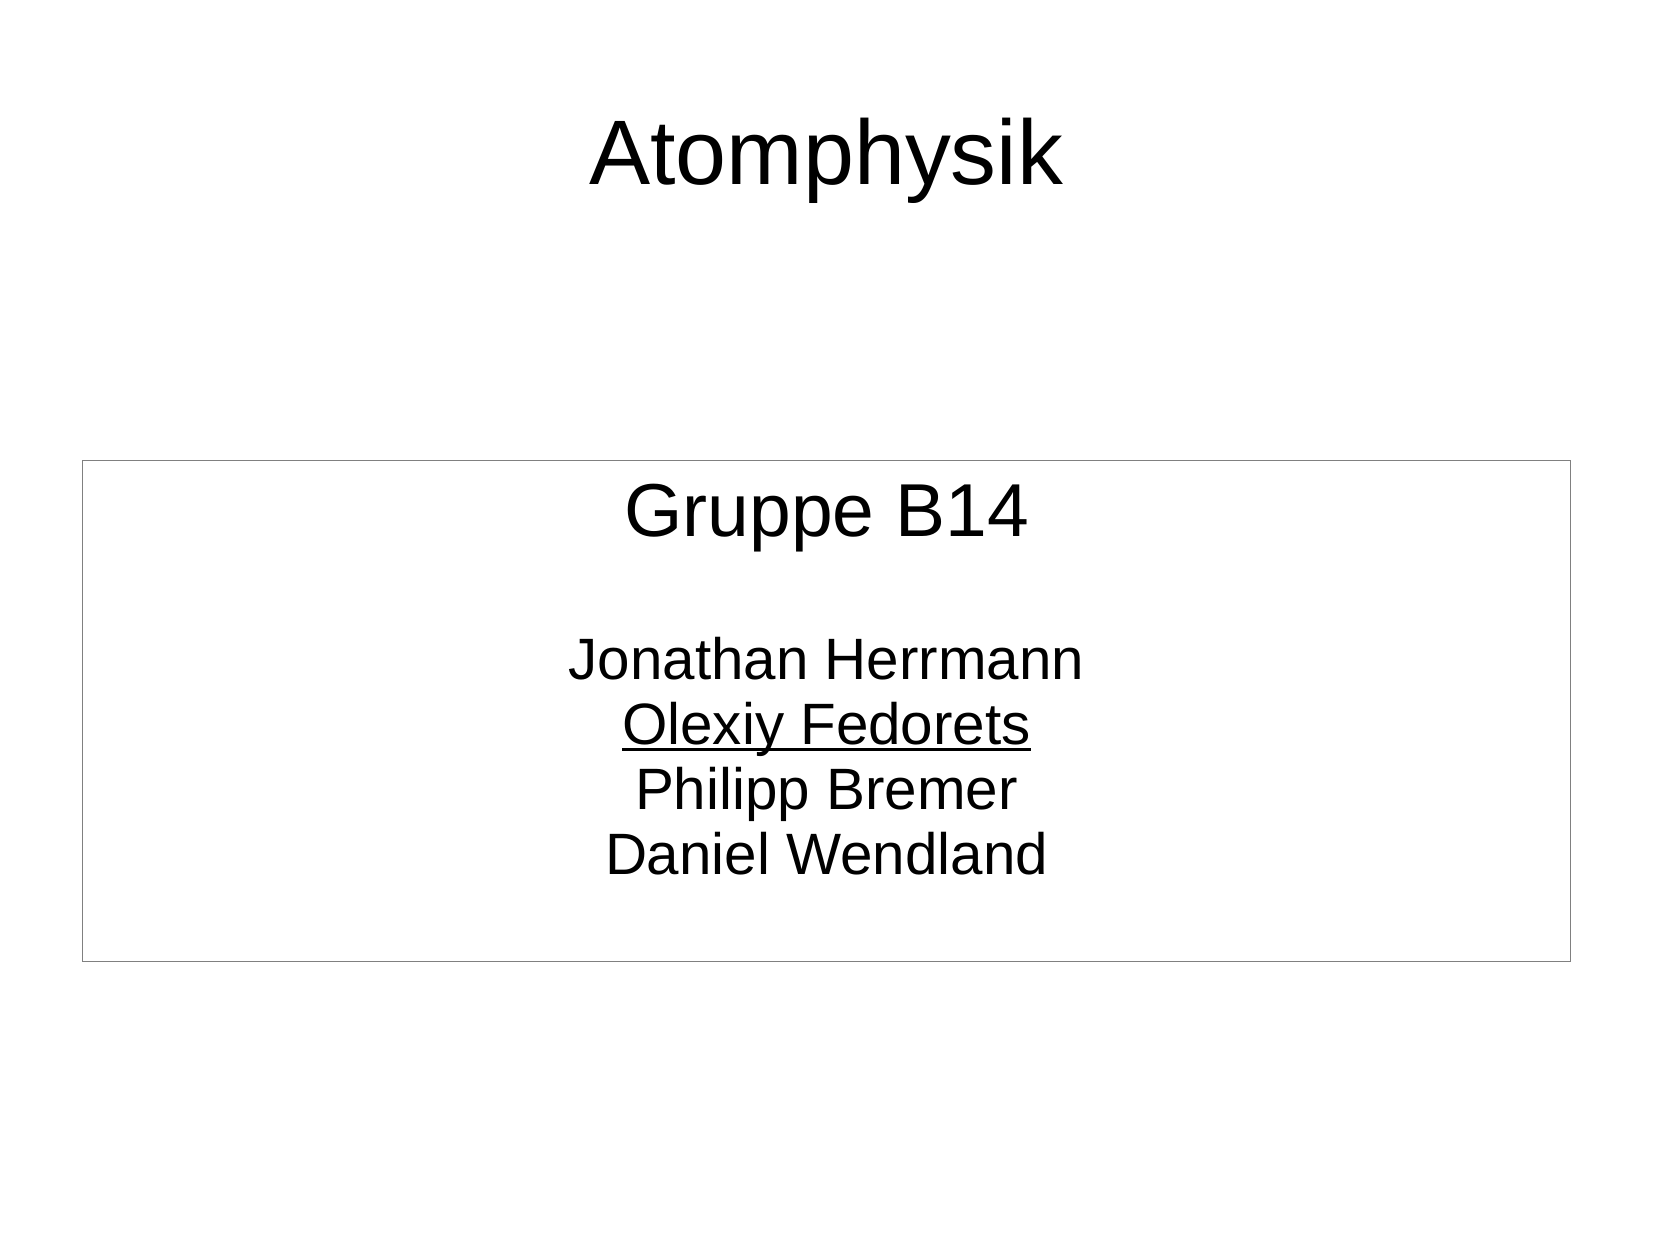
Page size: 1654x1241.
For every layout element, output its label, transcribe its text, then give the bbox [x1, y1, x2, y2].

text_box Gruppe B14 Jonathan Herrmann Olexiy Fedorets Philipp Bremer Daniel Wendland [82, 460, 1571, 962]
title Atomphysik [82, 49, 1571, 257]
